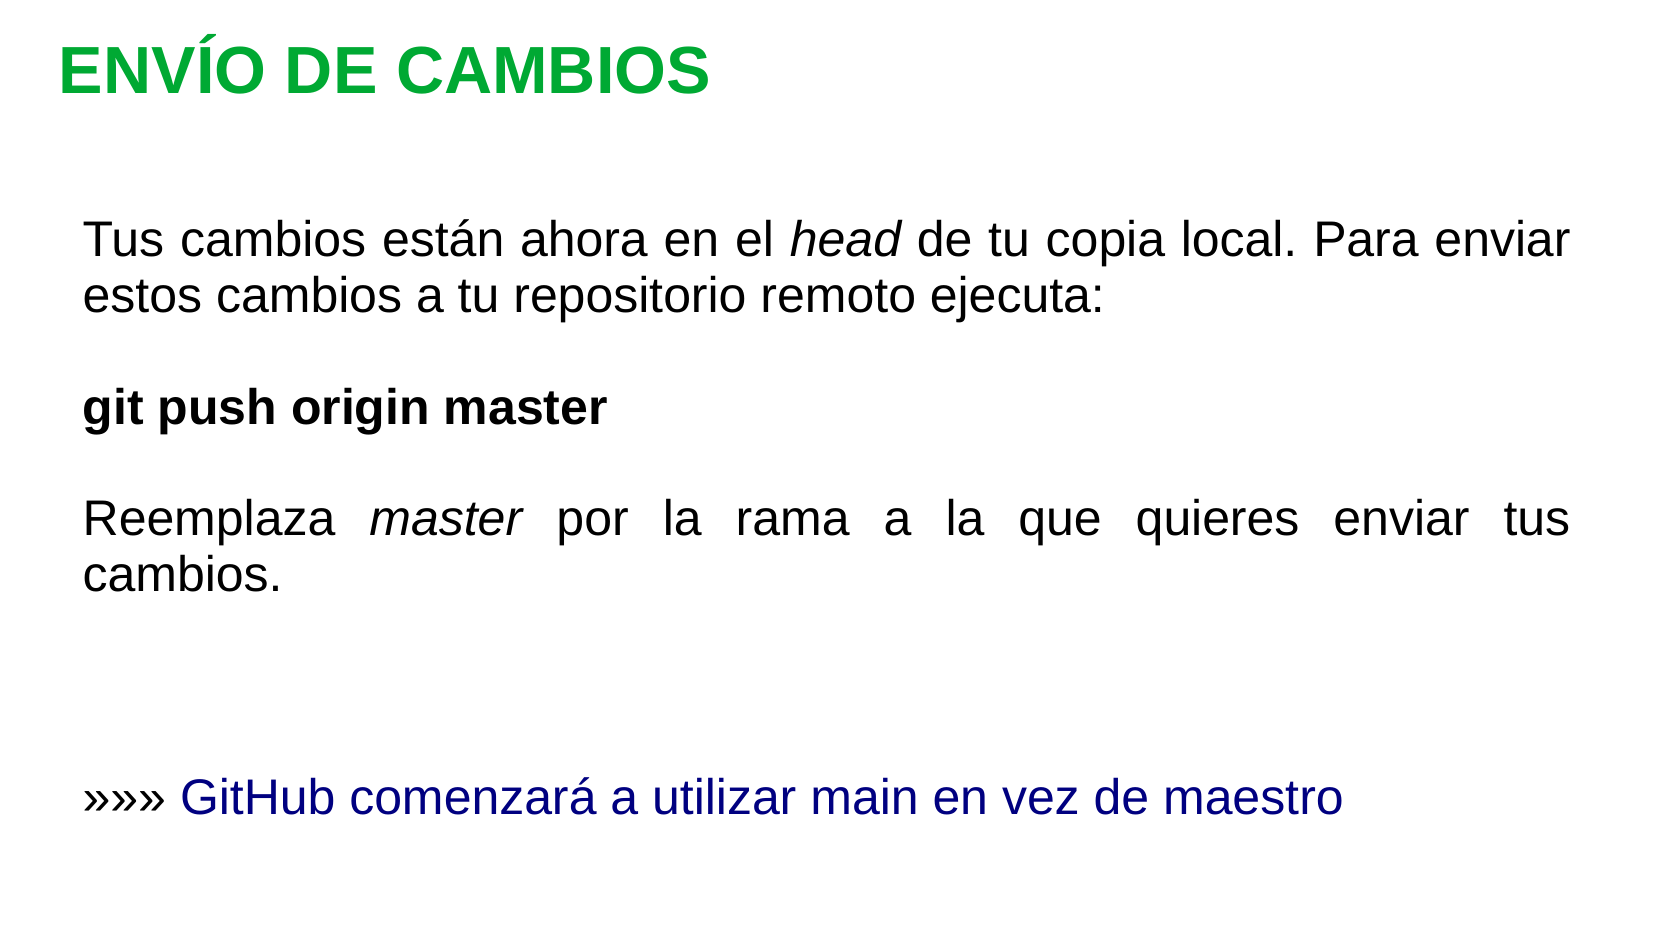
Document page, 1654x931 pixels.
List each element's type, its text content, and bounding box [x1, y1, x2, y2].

title ENVÍO DE CAMBIOS [59, 24, 1548, 118]
subtitle Tus cambios están ahora en el head de tu copia local. Para enviar estos cambios a tu repositorio remoto ejecuta: git push origin master Reemplaza master por la rama a la que quieres enviar tus cambios. »»» GitHub comenzará a utilizar main en vez de maestro [82, 183, 1571, 853]
